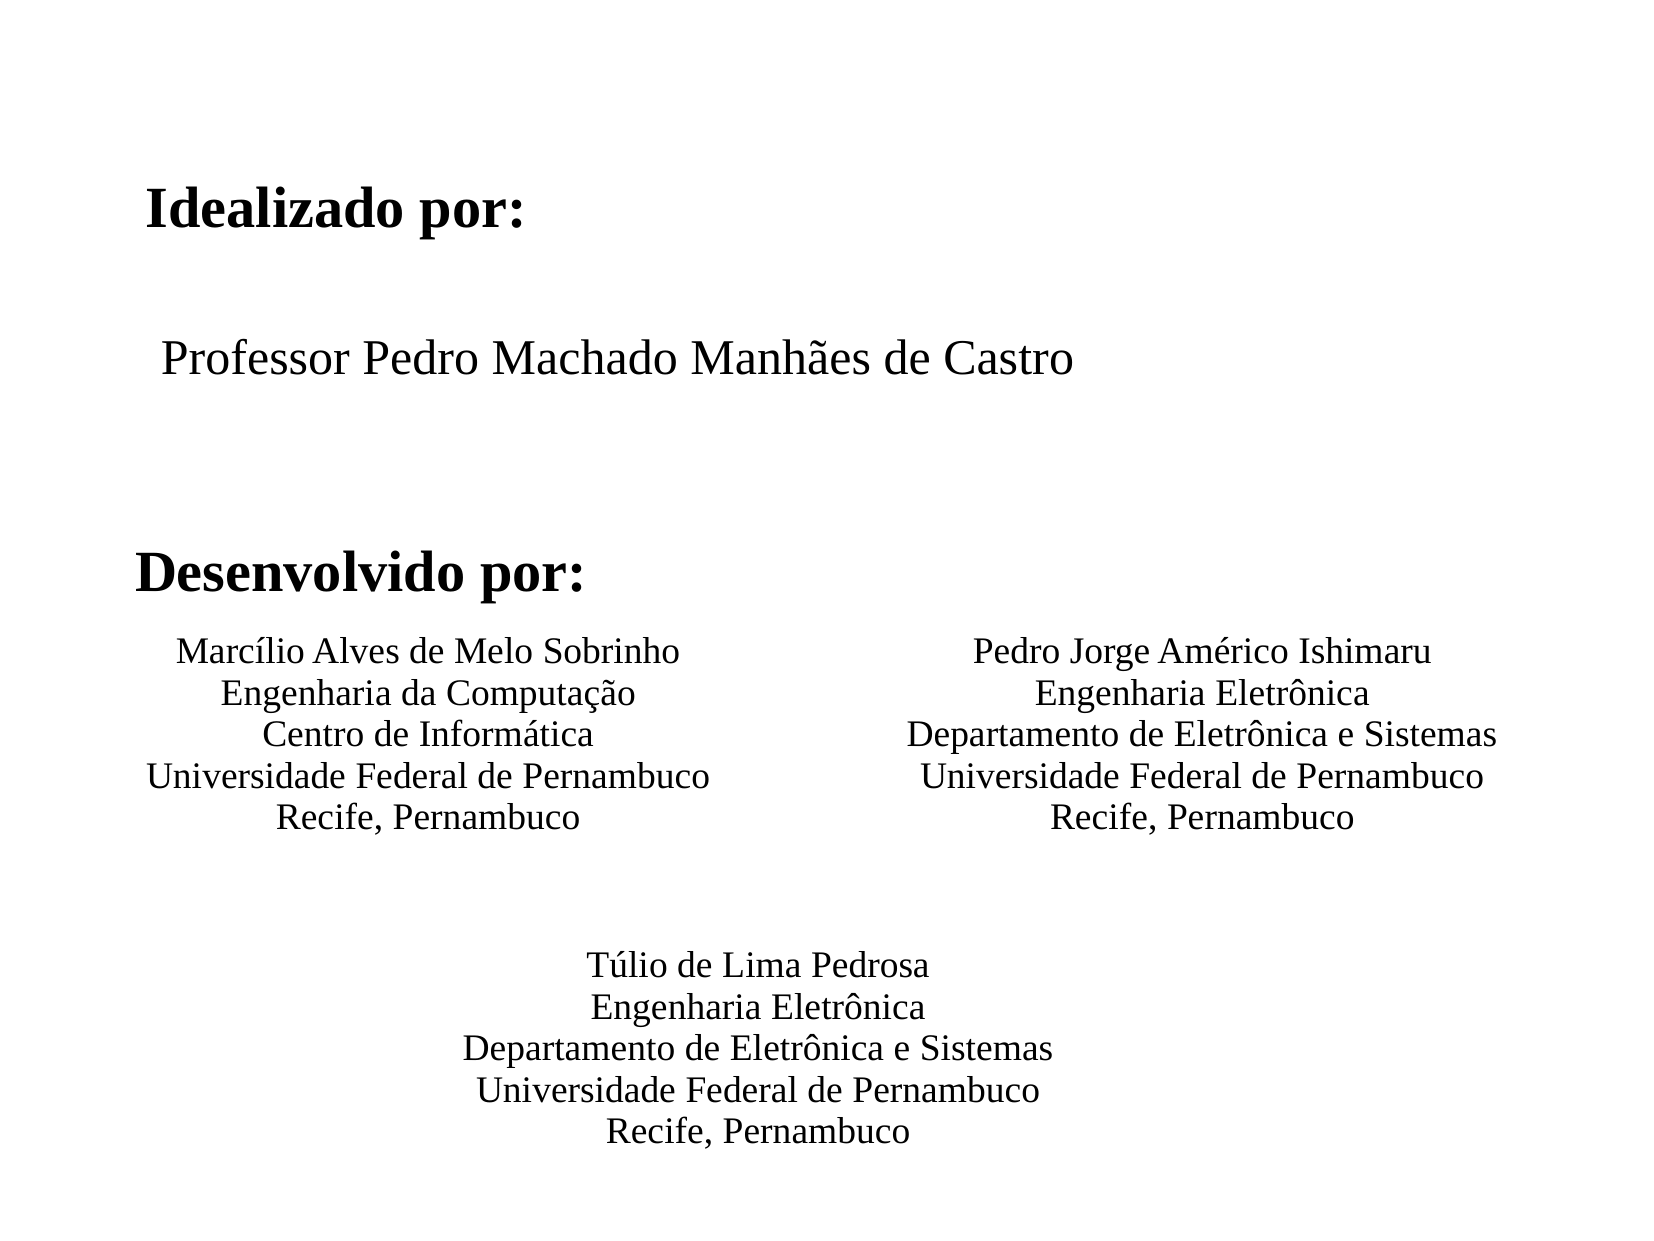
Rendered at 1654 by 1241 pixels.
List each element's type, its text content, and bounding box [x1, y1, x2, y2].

list Túlio de Lima Pedrosa Engenharia Eletrônica Departamento de Eletrônica e Sistemas Universidade Federal de Pernambuco Recife, Pernambuco [375, 944, 1071, 1229]
list Marcílio Alves de Melo Sobrinho Engenharia da Computação Centro de Informática Universidade Federal de Pernambuco Recife, Pernambuco [45, 630, 741, 915]
text_box Idealizado por: [75, 175, 557, 256]
list Professor Pedro Machado Manhães de Castro [90, 330, 1579, 481]
title Desenvolvido por: [135, 481, 811, 676]
list Pedro Jorge Américo Ishimaru Engenharia Eletrônica Departamento de Eletrônica e Sistemas Universidade Federal de Pernambuco Recife, Pernambuco [819, 630, 1516, 915]
